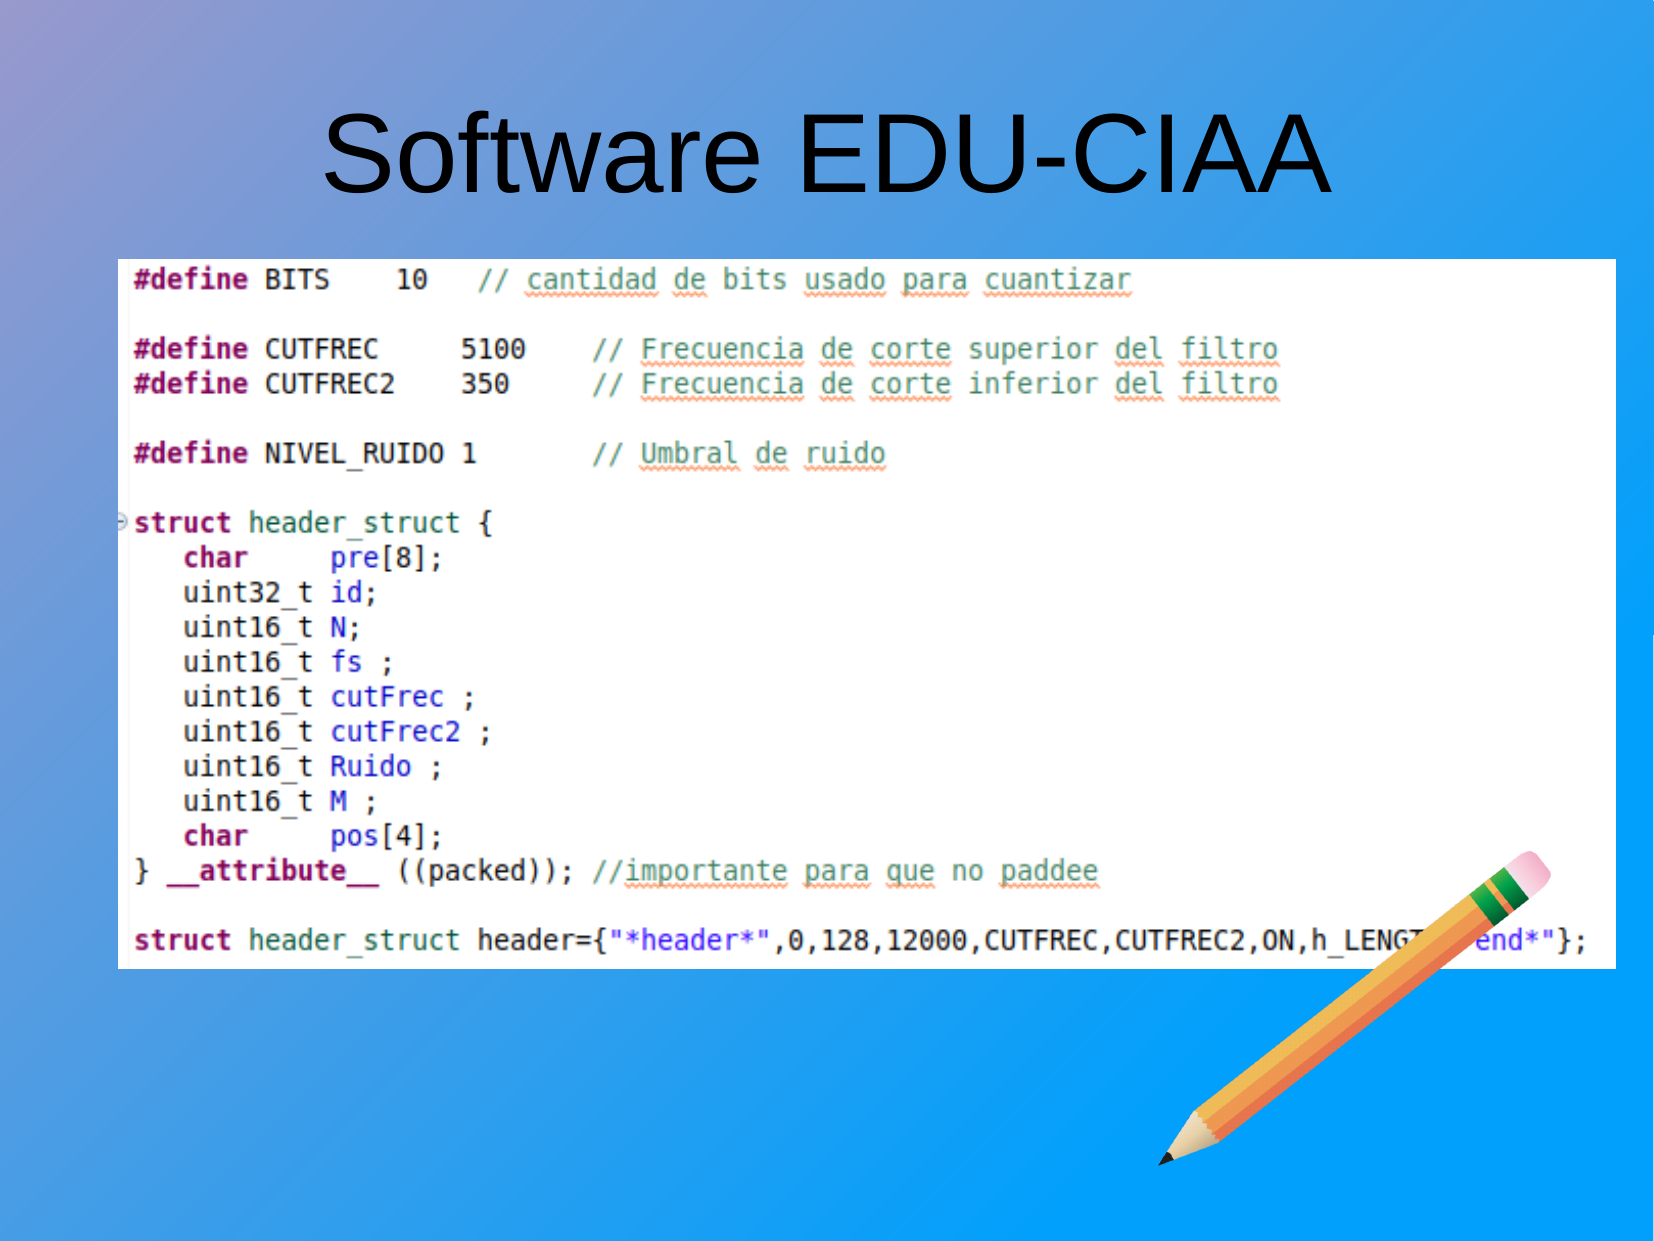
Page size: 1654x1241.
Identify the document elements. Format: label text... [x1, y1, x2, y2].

picture [118, 259, 1616, 1241]
title Software EDU-CIAA [82, 49, 1571, 257]
